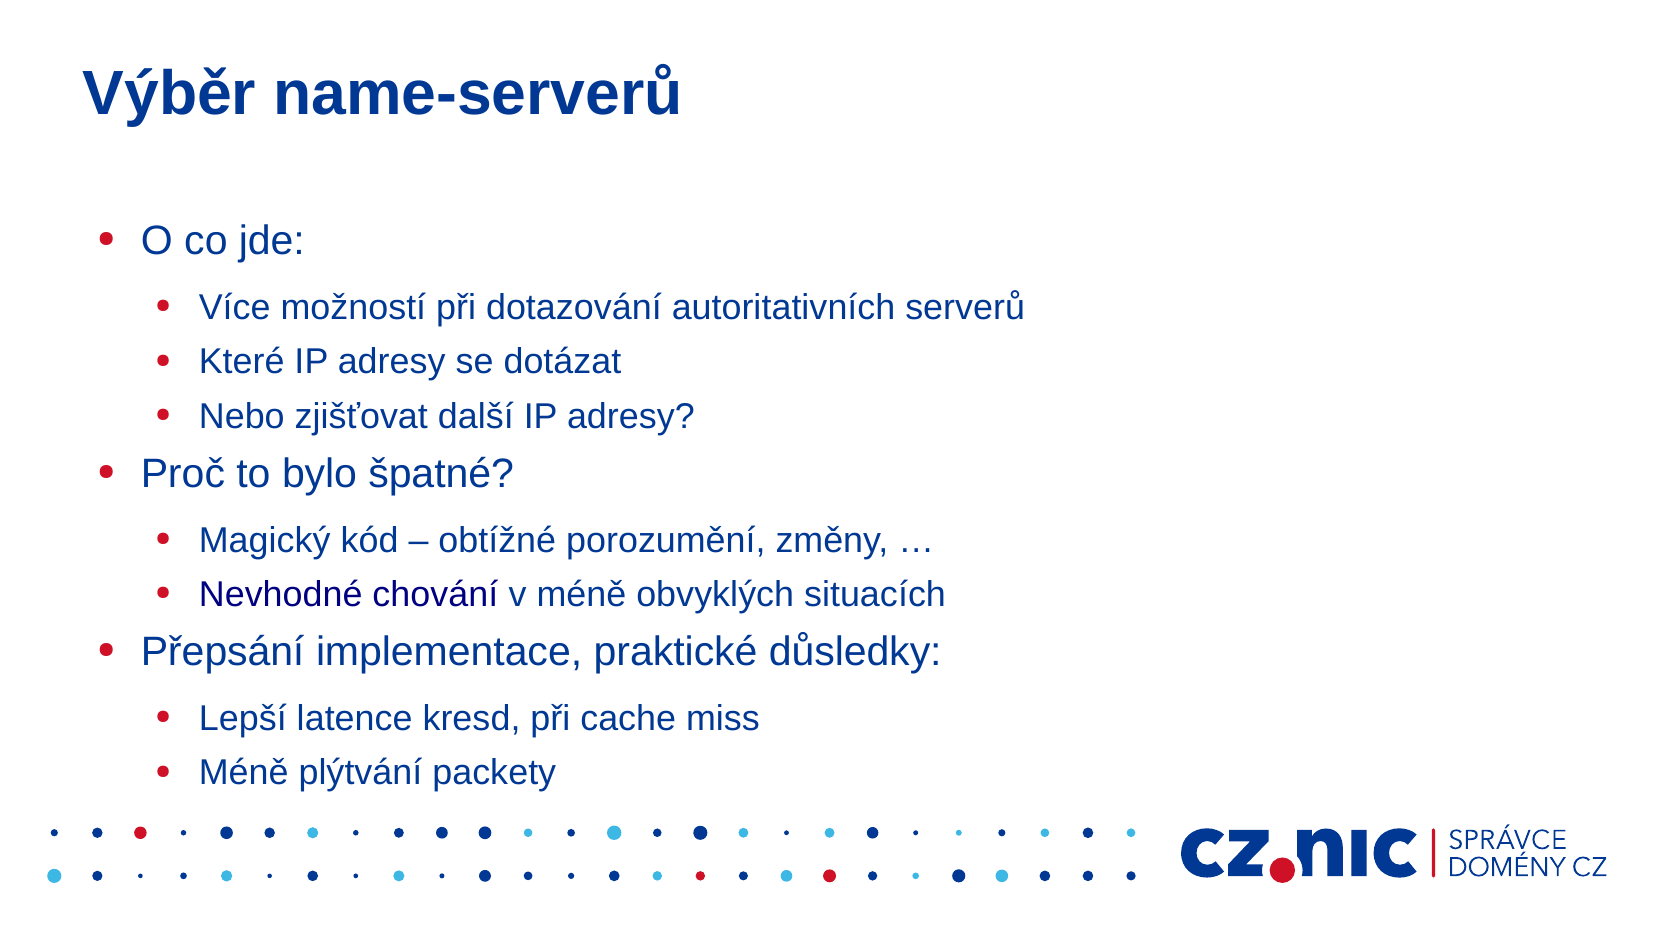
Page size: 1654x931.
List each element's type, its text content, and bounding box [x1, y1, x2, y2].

title Výběr name-serverů [82, 53, 1571, 133]
list O co jde: Více možností při dotazování autoritativních serverů Které IP adresy se dotázat Nebo zjišťovat další IP adresy? Proč to bylo špatné? Magický kód – obtížné porozumění, změny, … Nevhodné chování v méně obvyklých situacích Přepsání implementace, praktické důsledky: Lepší latence kresd, při cache miss Méně plýtvání packety [82, 217, 1571, 798]
